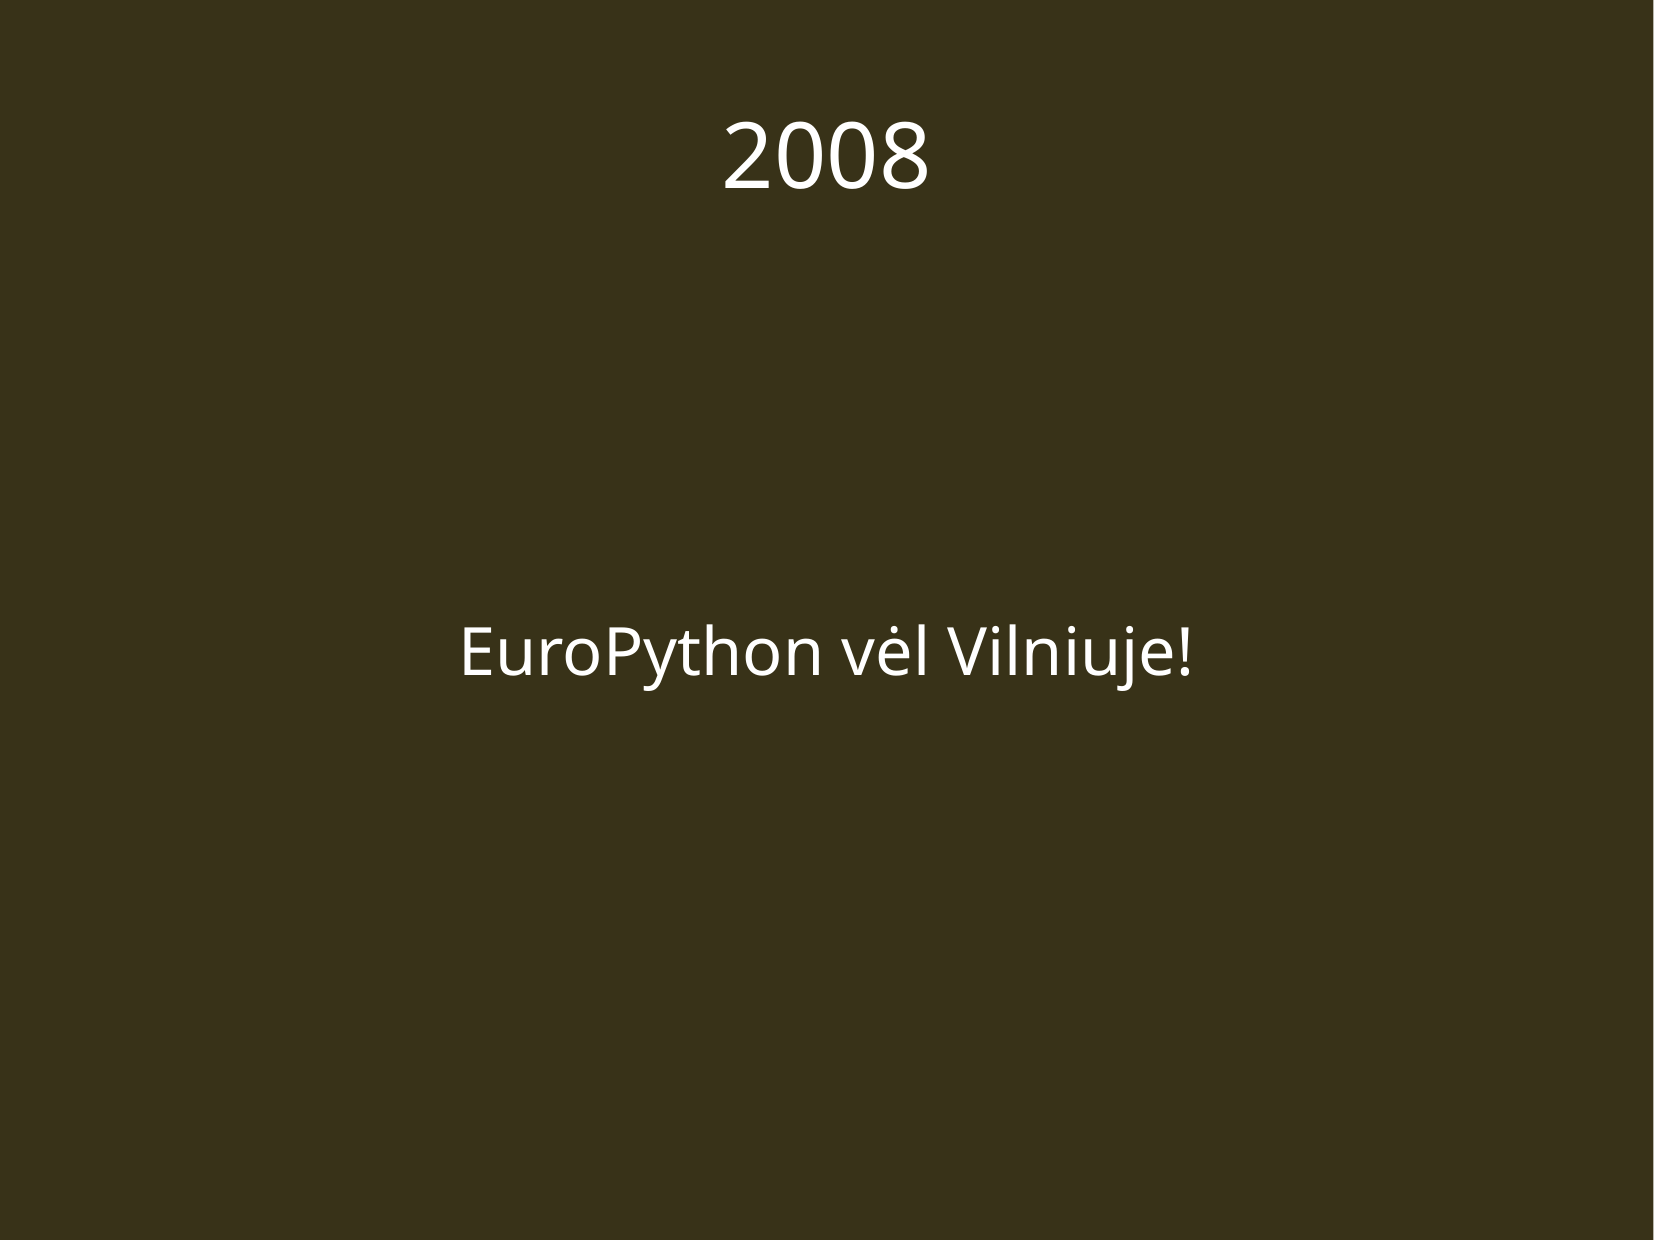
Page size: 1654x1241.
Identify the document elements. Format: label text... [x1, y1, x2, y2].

subtitle EuroPython vėl Vilniuje! [82, 290, 1571, 1010]
title 2008 [82, 49, 1571, 257]
